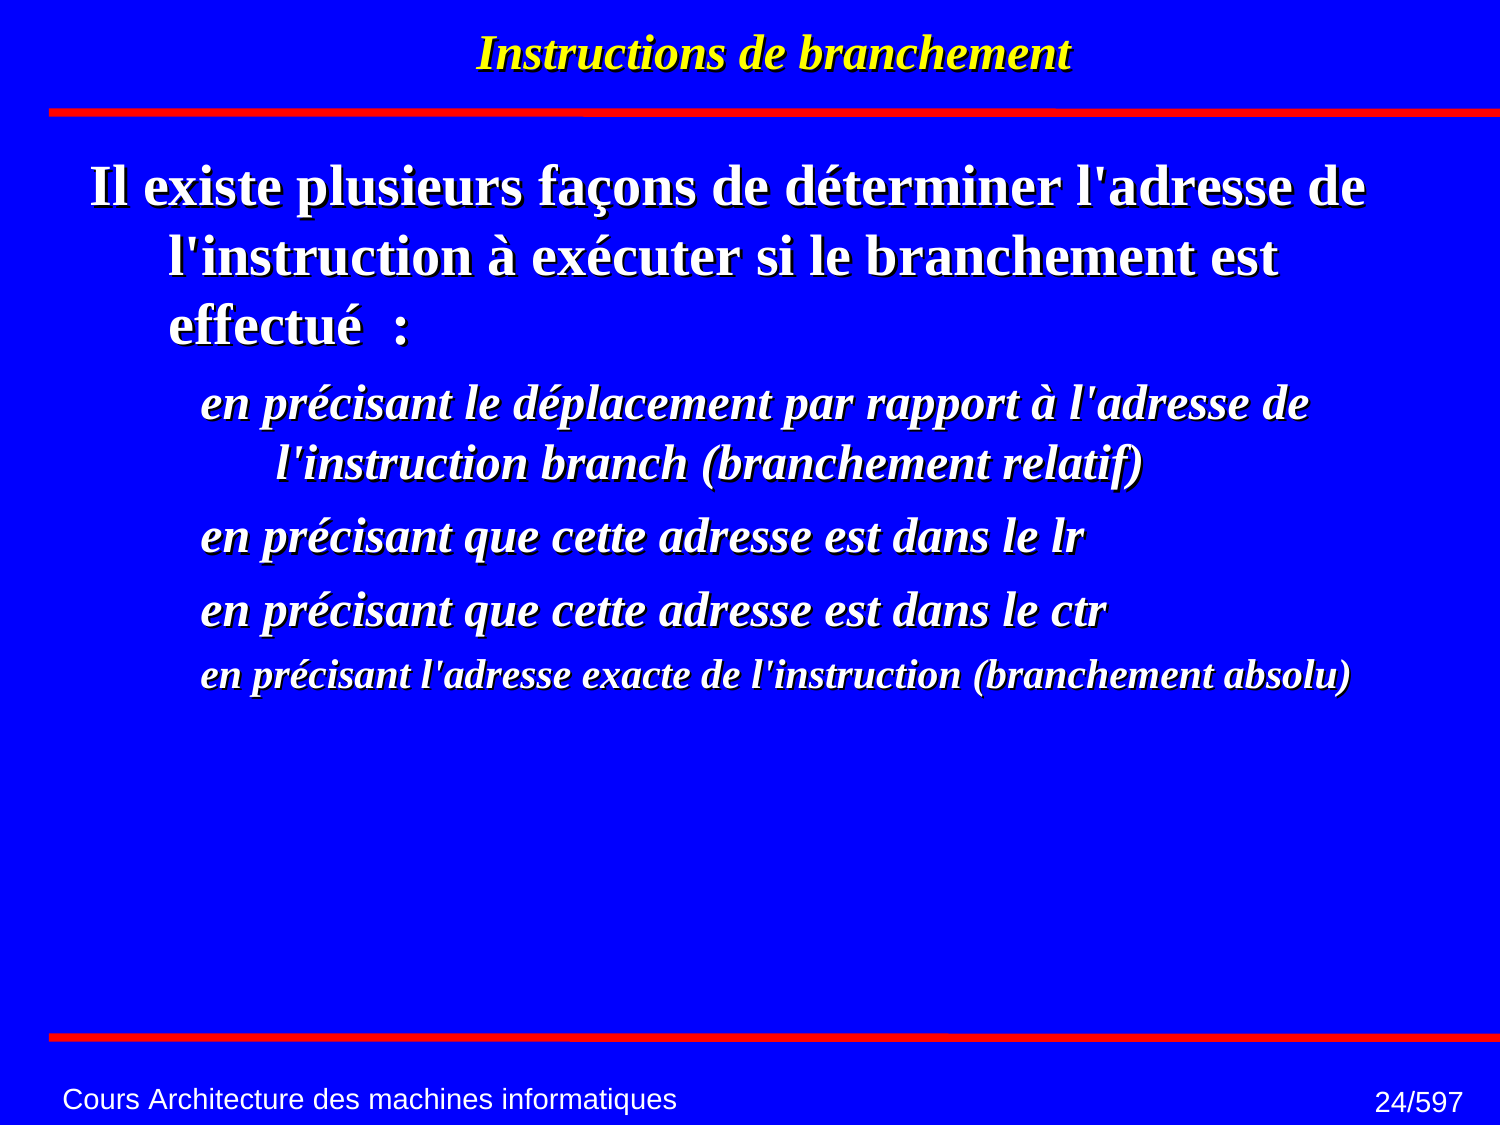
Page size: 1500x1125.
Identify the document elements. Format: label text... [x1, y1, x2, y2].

list Il existe plusieurs façons de déterminer l'adresse de l'instruction à exécuter si le branchement est effectué : en précisant le déplacement par rapport à l'adresse de l'instruction branch (branchement relatif) en précisant que cette adresse est dans le lr en précisant que cette adresse est dans le ctr en précisant l'adresse exacte de l'instruction (branchement absolu) [74, 141, 1463, 1001]
title Instructions de branchement [141, 15, 1406, 88]
